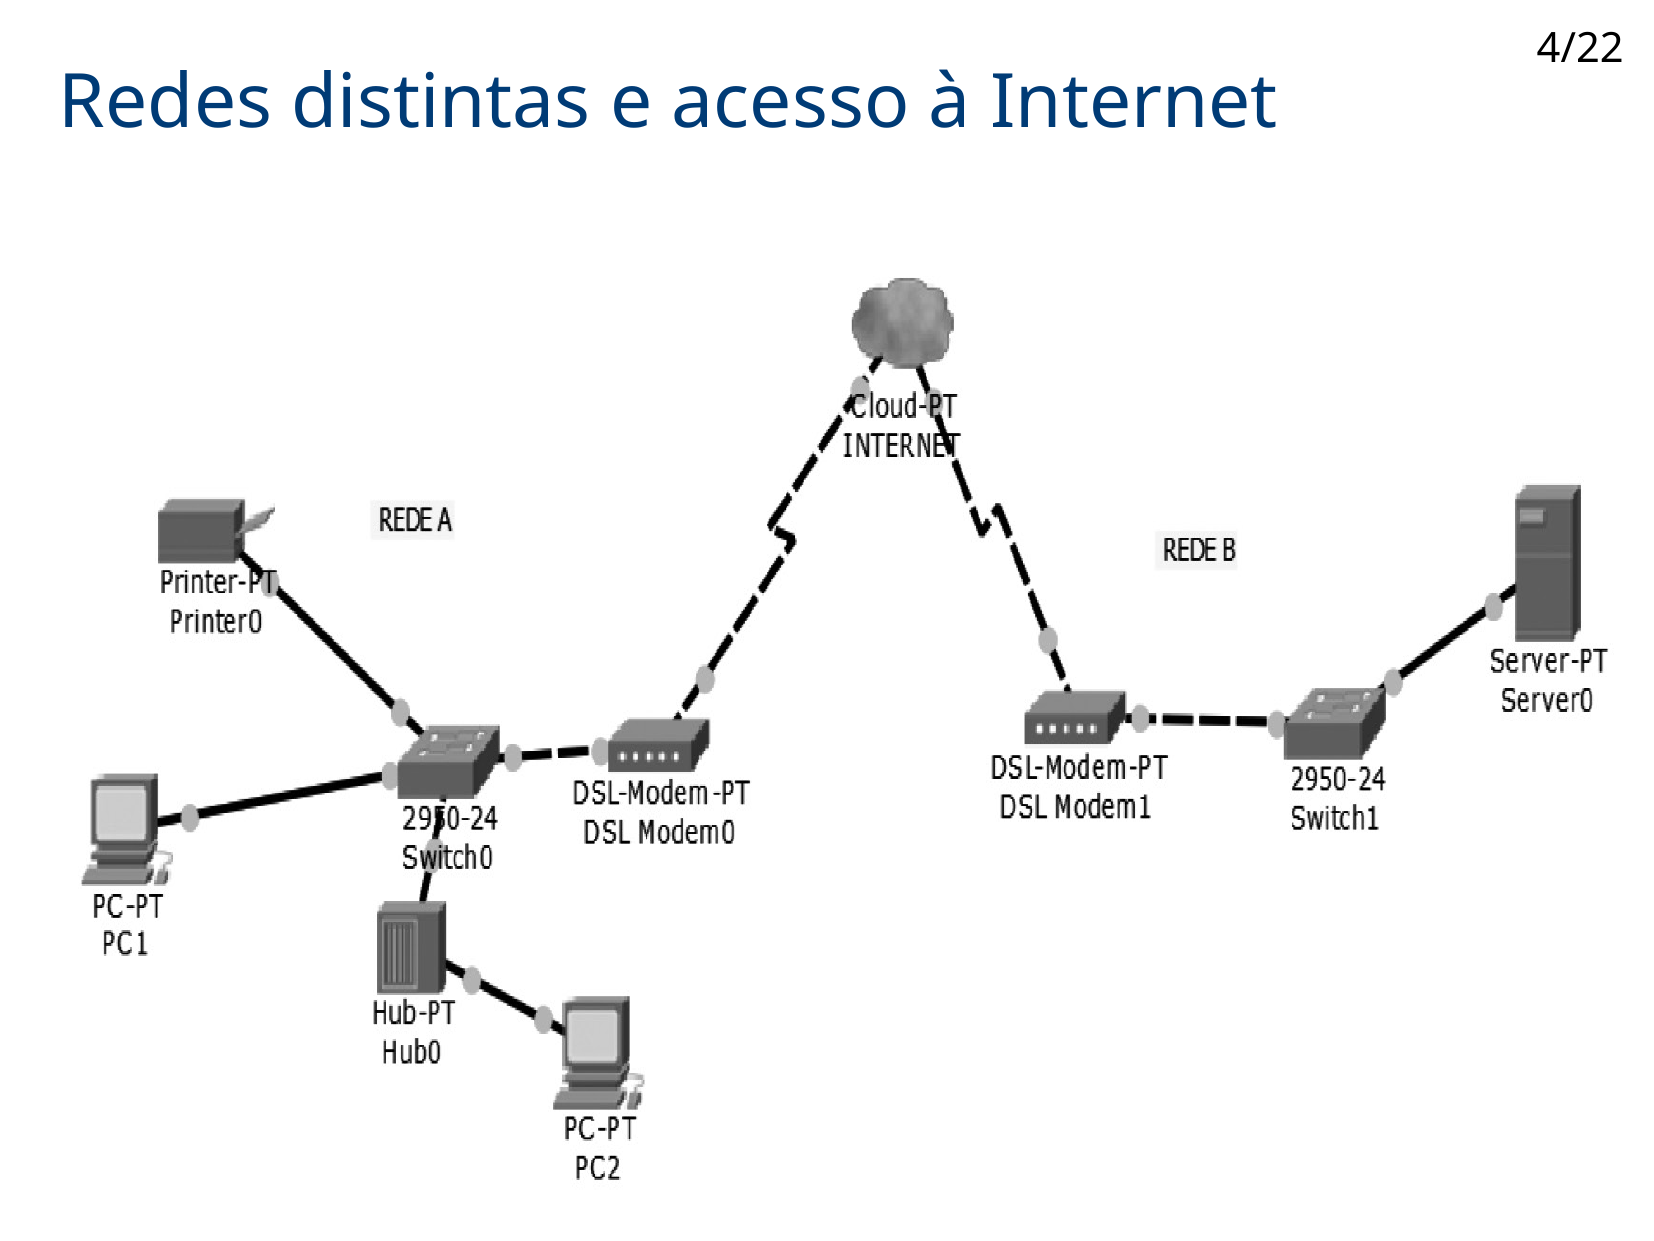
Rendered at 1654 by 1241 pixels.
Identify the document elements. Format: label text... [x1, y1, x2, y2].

title Redes distintas e acesso à Internet [59, 47, 1625, 166]
picture [70, 265, 1625, 1211]
